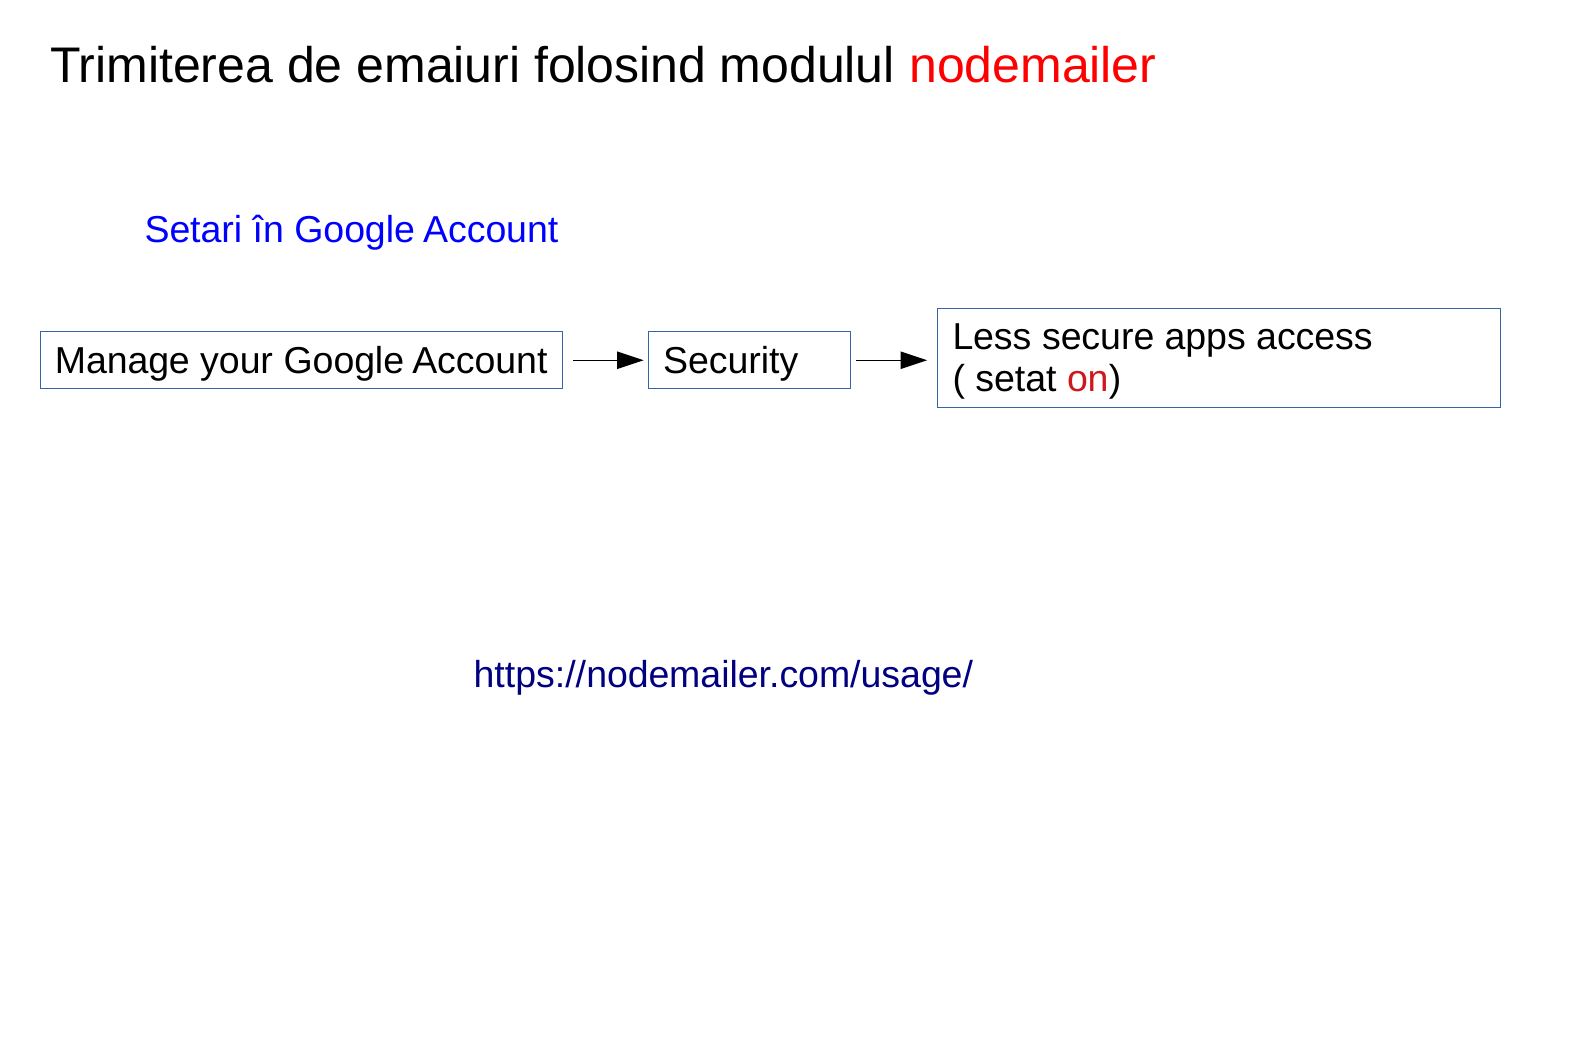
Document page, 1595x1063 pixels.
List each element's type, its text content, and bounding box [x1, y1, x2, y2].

text_box Trimiterea de emaiuri folosind modulul nodemailer [35, 29, 1252, 156]
text_box https://nodemailer.com/usage/ [458, 645, 1065, 716]
text_box Setari în Google Account [129, 200, 574, 258]
text_box Less secure apps access ( setat on) [937, 308, 1501, 408]
text_box Security [648, 331, 851, 389]
text_box Manage your Google Account [40, 331, 563, 389]
